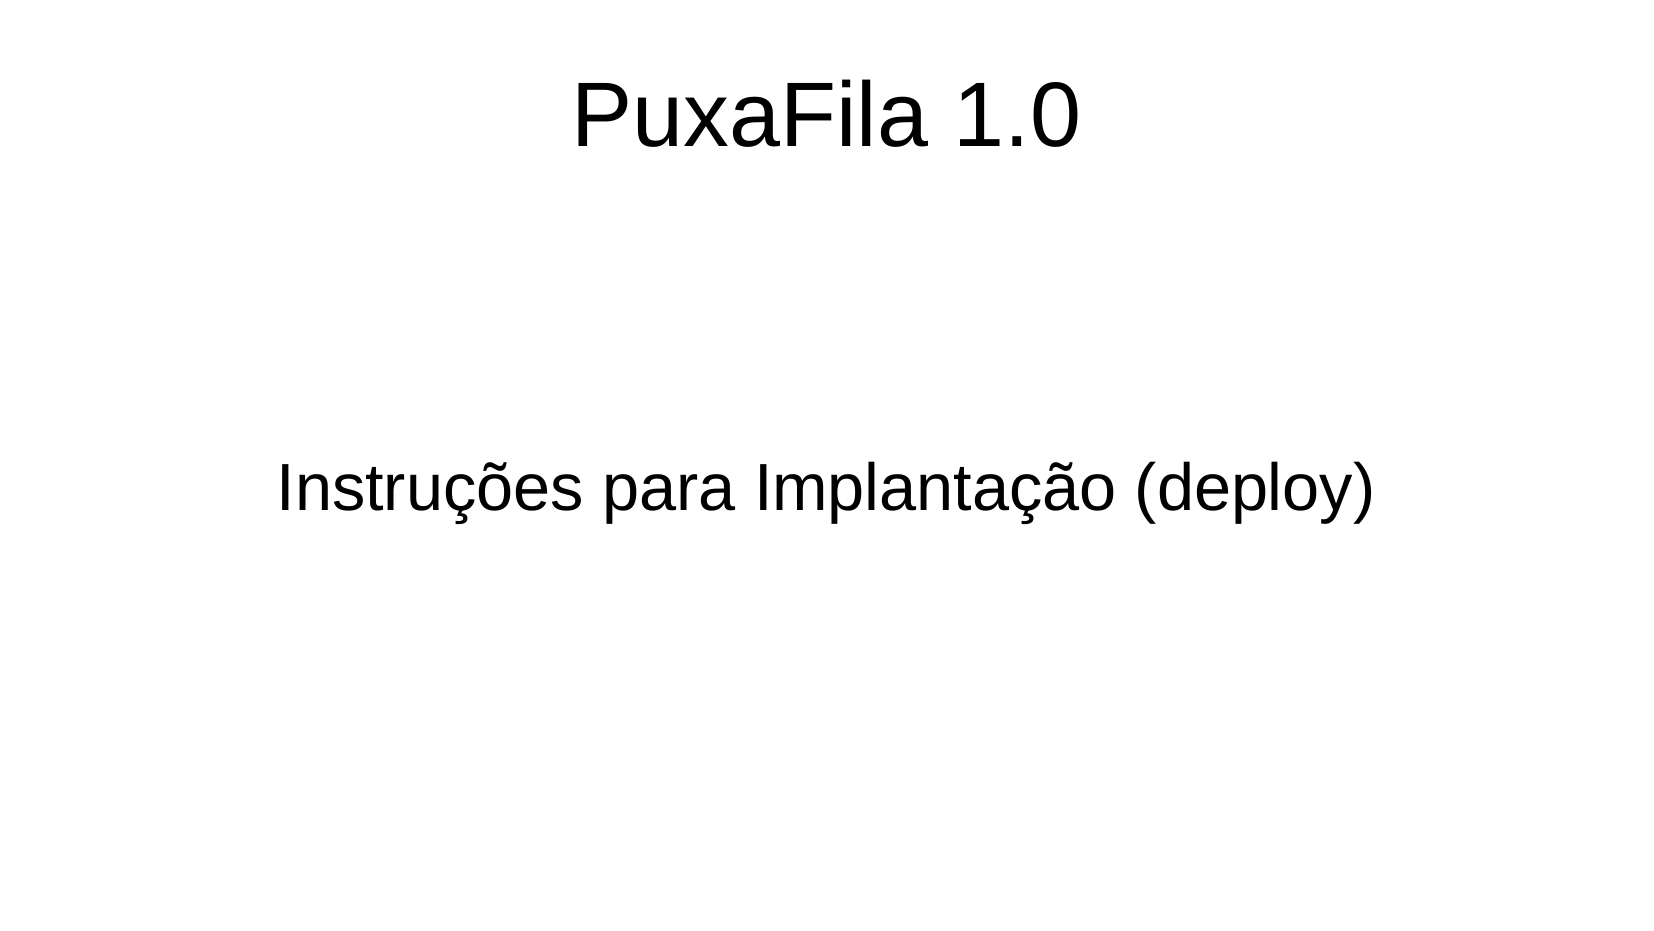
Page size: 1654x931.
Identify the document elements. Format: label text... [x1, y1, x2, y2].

title PuxaFila 1.0 [82, 37, 1571, 193]
subtitle Instruções para Implantação (deploy) [82, 217, 1571, 758]
